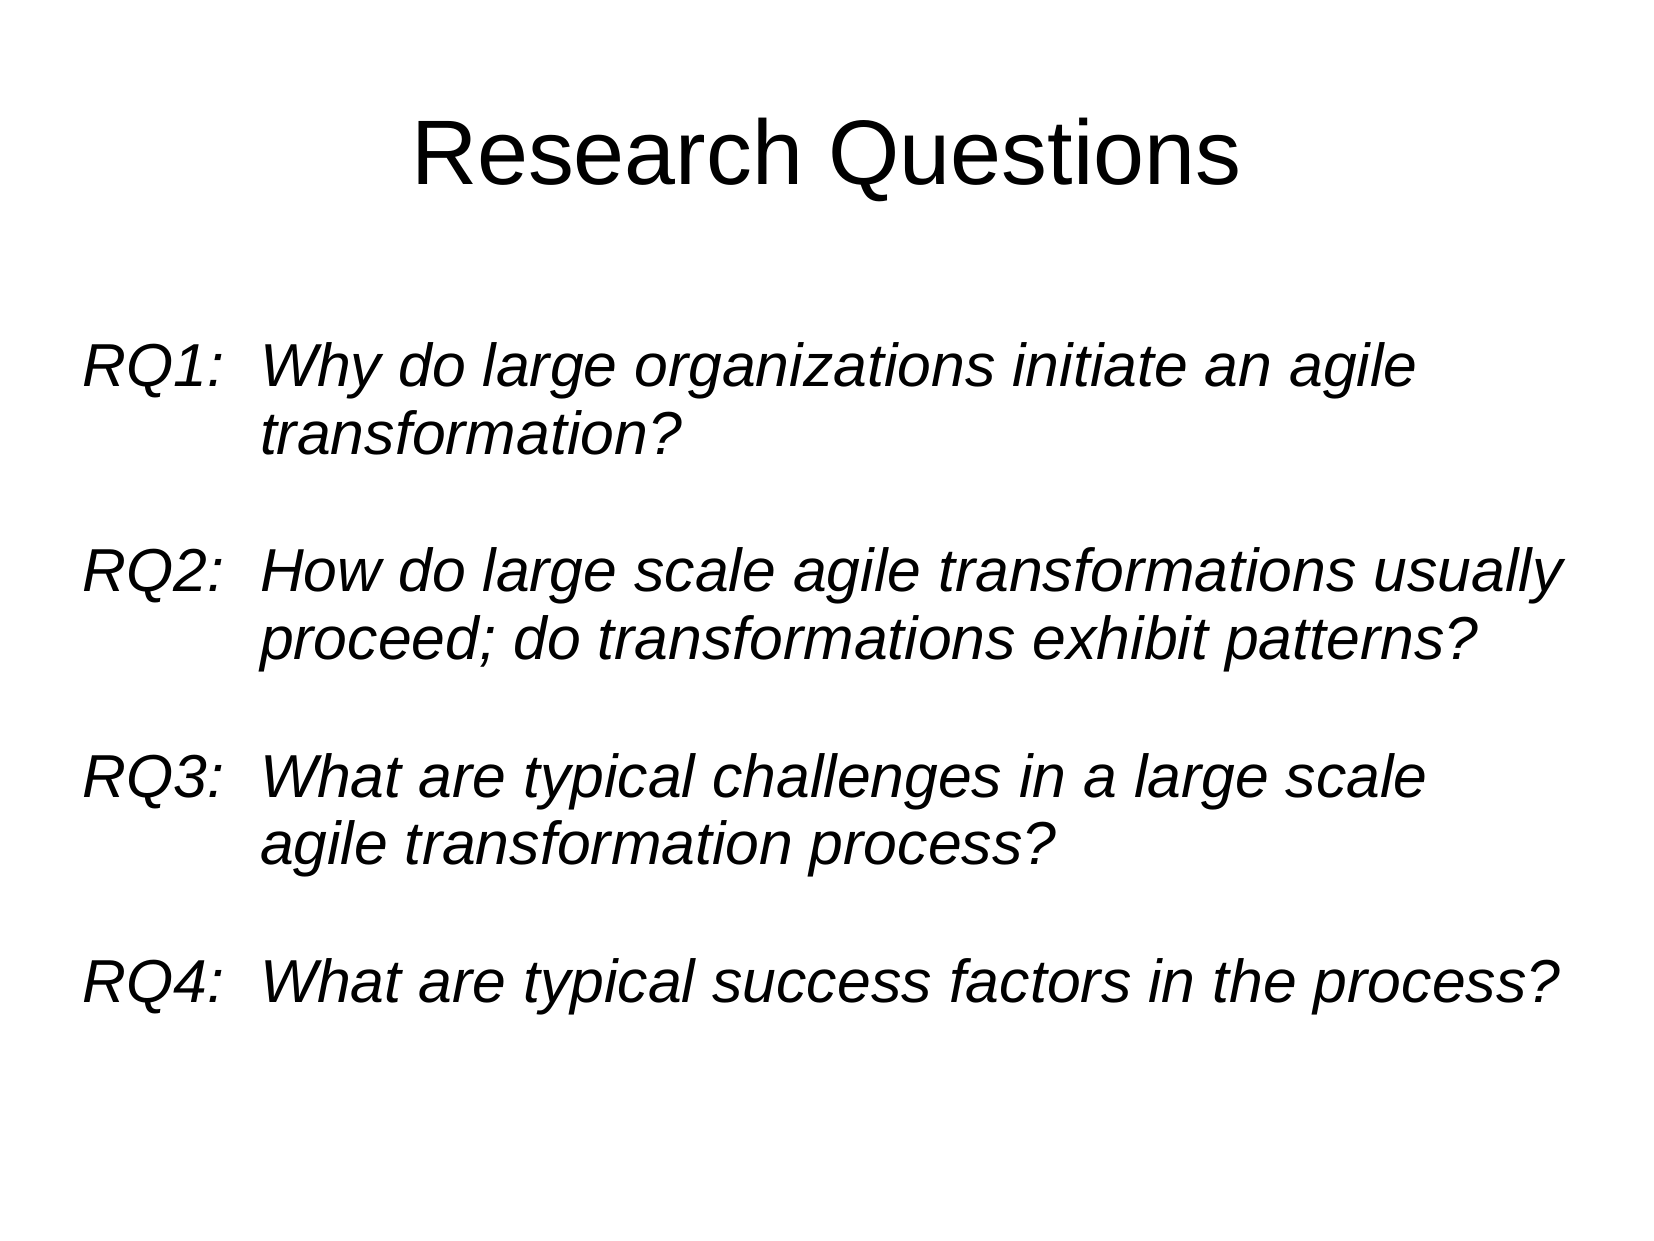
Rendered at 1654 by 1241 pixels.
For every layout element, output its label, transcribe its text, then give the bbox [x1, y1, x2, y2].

list RQ1: Why do large organizations initiate an agile transformation? RQ2: How do large scale agile transformations usually proceed; do transformations exhibit patterns? RQ3: What are typical challenges in a large scale agile transformation process? RQ4: What are typical success factors in the process? [82, 331, 1571, 1117]
title Research Questions [82, 49, 1571, 257]
